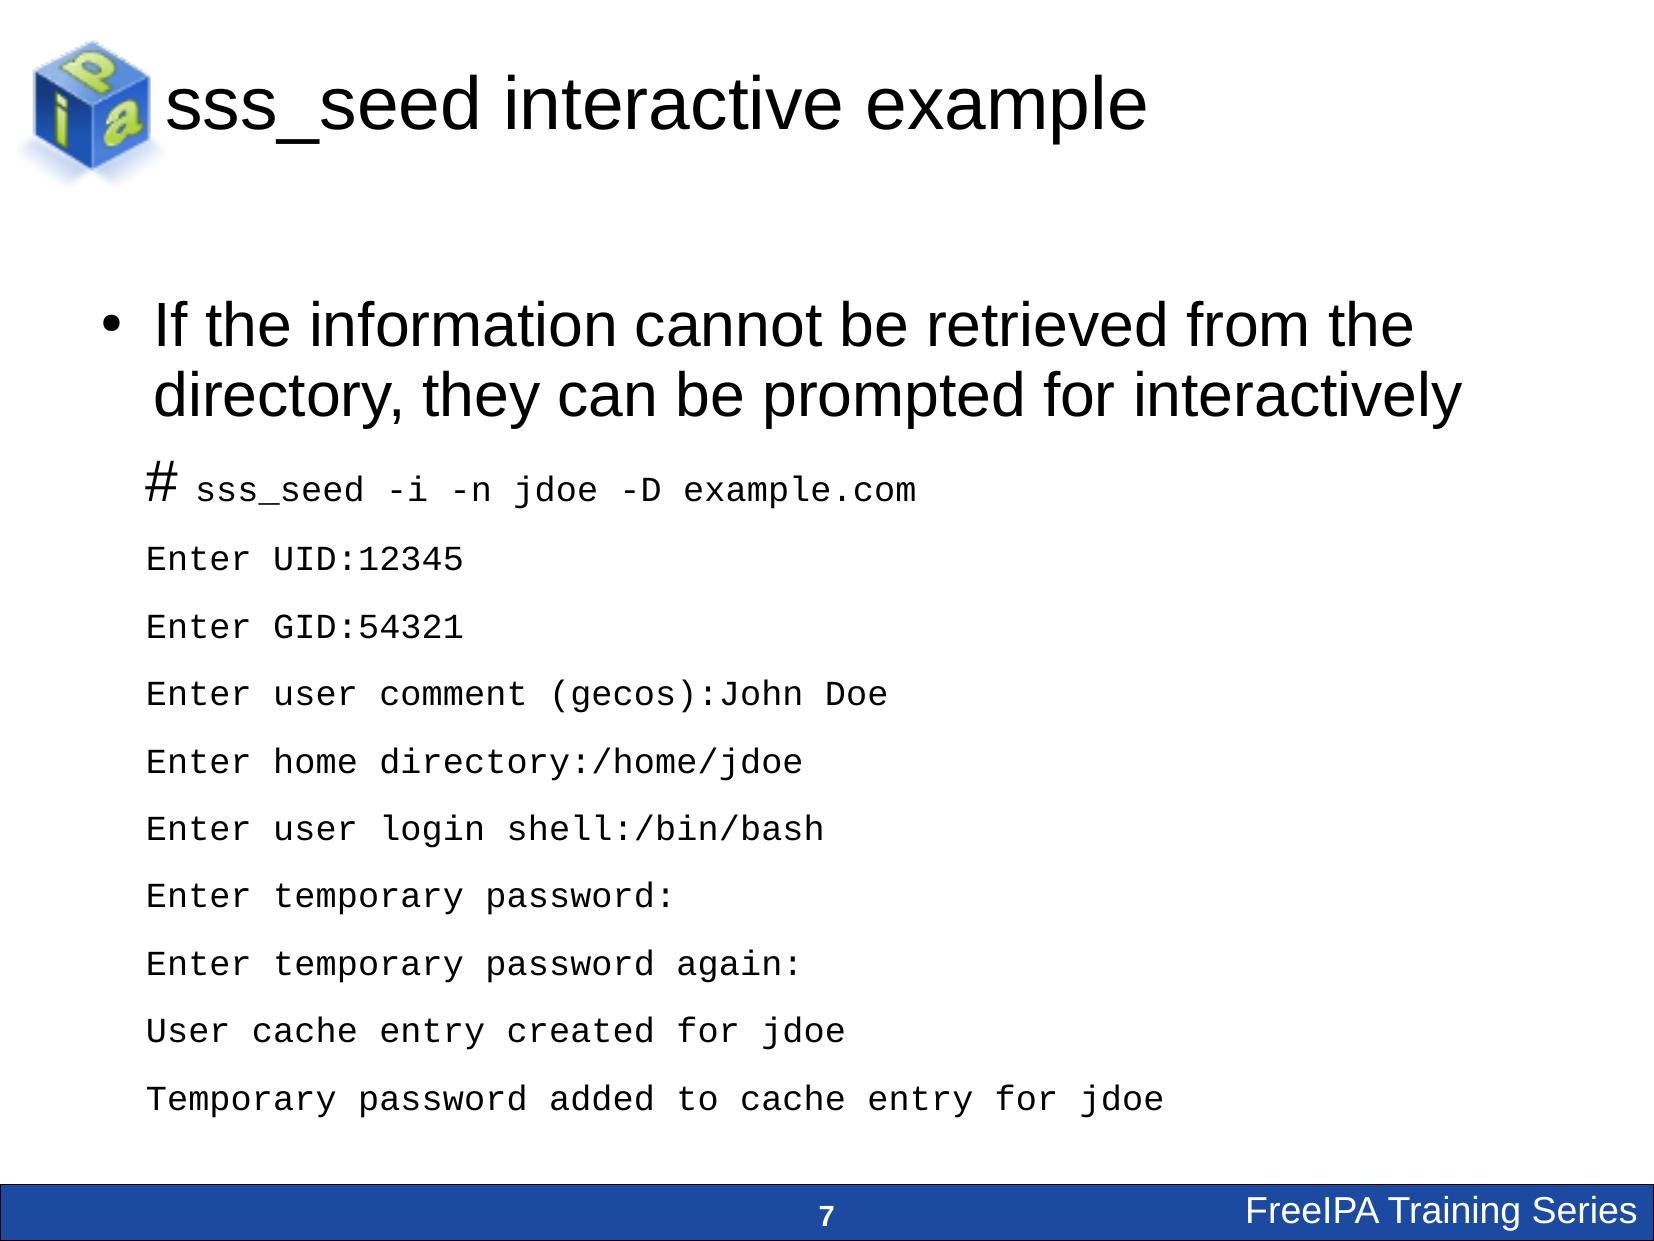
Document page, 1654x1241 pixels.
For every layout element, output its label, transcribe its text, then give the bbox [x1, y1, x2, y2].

list If the information cannot be retrieved from the directory, they can be prompted for interactively [82, 290, 1571, 526]
title sss_seed interactive example [165, 0, 1654, 208]
list # sss_seed -i -n jdoe -D example.com Enter UID:12345 Enter GID:54321 Enter user comment (gecos):John Doe Enter home directory:/home/jdoe Enter user login shell:/bin/bash Enter temporary password: Enter temporary password again: User cache entry created for jdoe Temporary password added to cache entry for jdoe [79, 448, 1568, 1129]
picture [17, 34, 165, 193]
